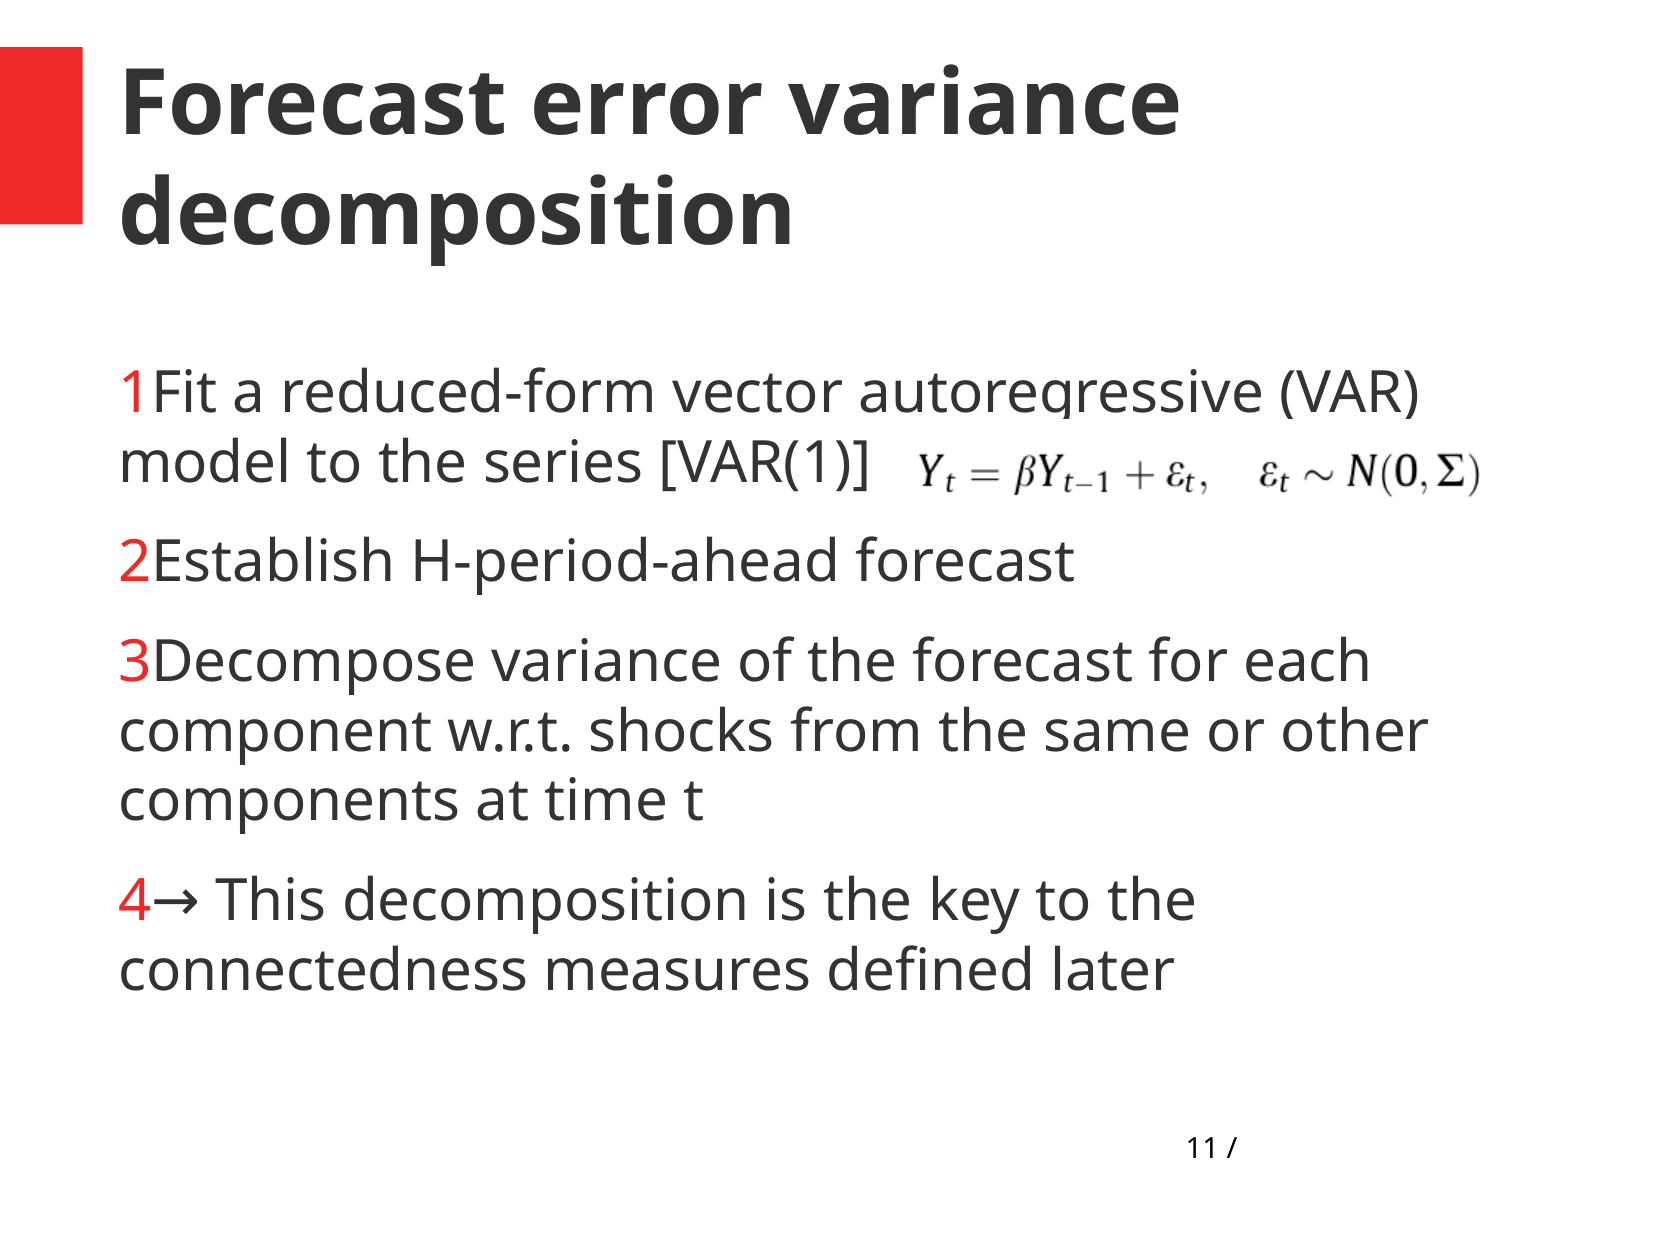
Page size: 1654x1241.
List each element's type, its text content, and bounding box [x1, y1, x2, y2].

title Forecast error variance decomposition [118, 27, 1571, 278]
picture [895, 419, 1517, 531]
list Fit a reduced-form vector autoregressive (VAR) model to the series [VAR(1)] Establish H-period-ahead forecast Decompose variance of the forecast for each component w.r.t. shocks from the same or other components at time t → This decomposition is the key to the connectedness measures defined later [118, 354, 1536, 1074]
text_box <number> / [1185, 1129, 1571, 1216]
